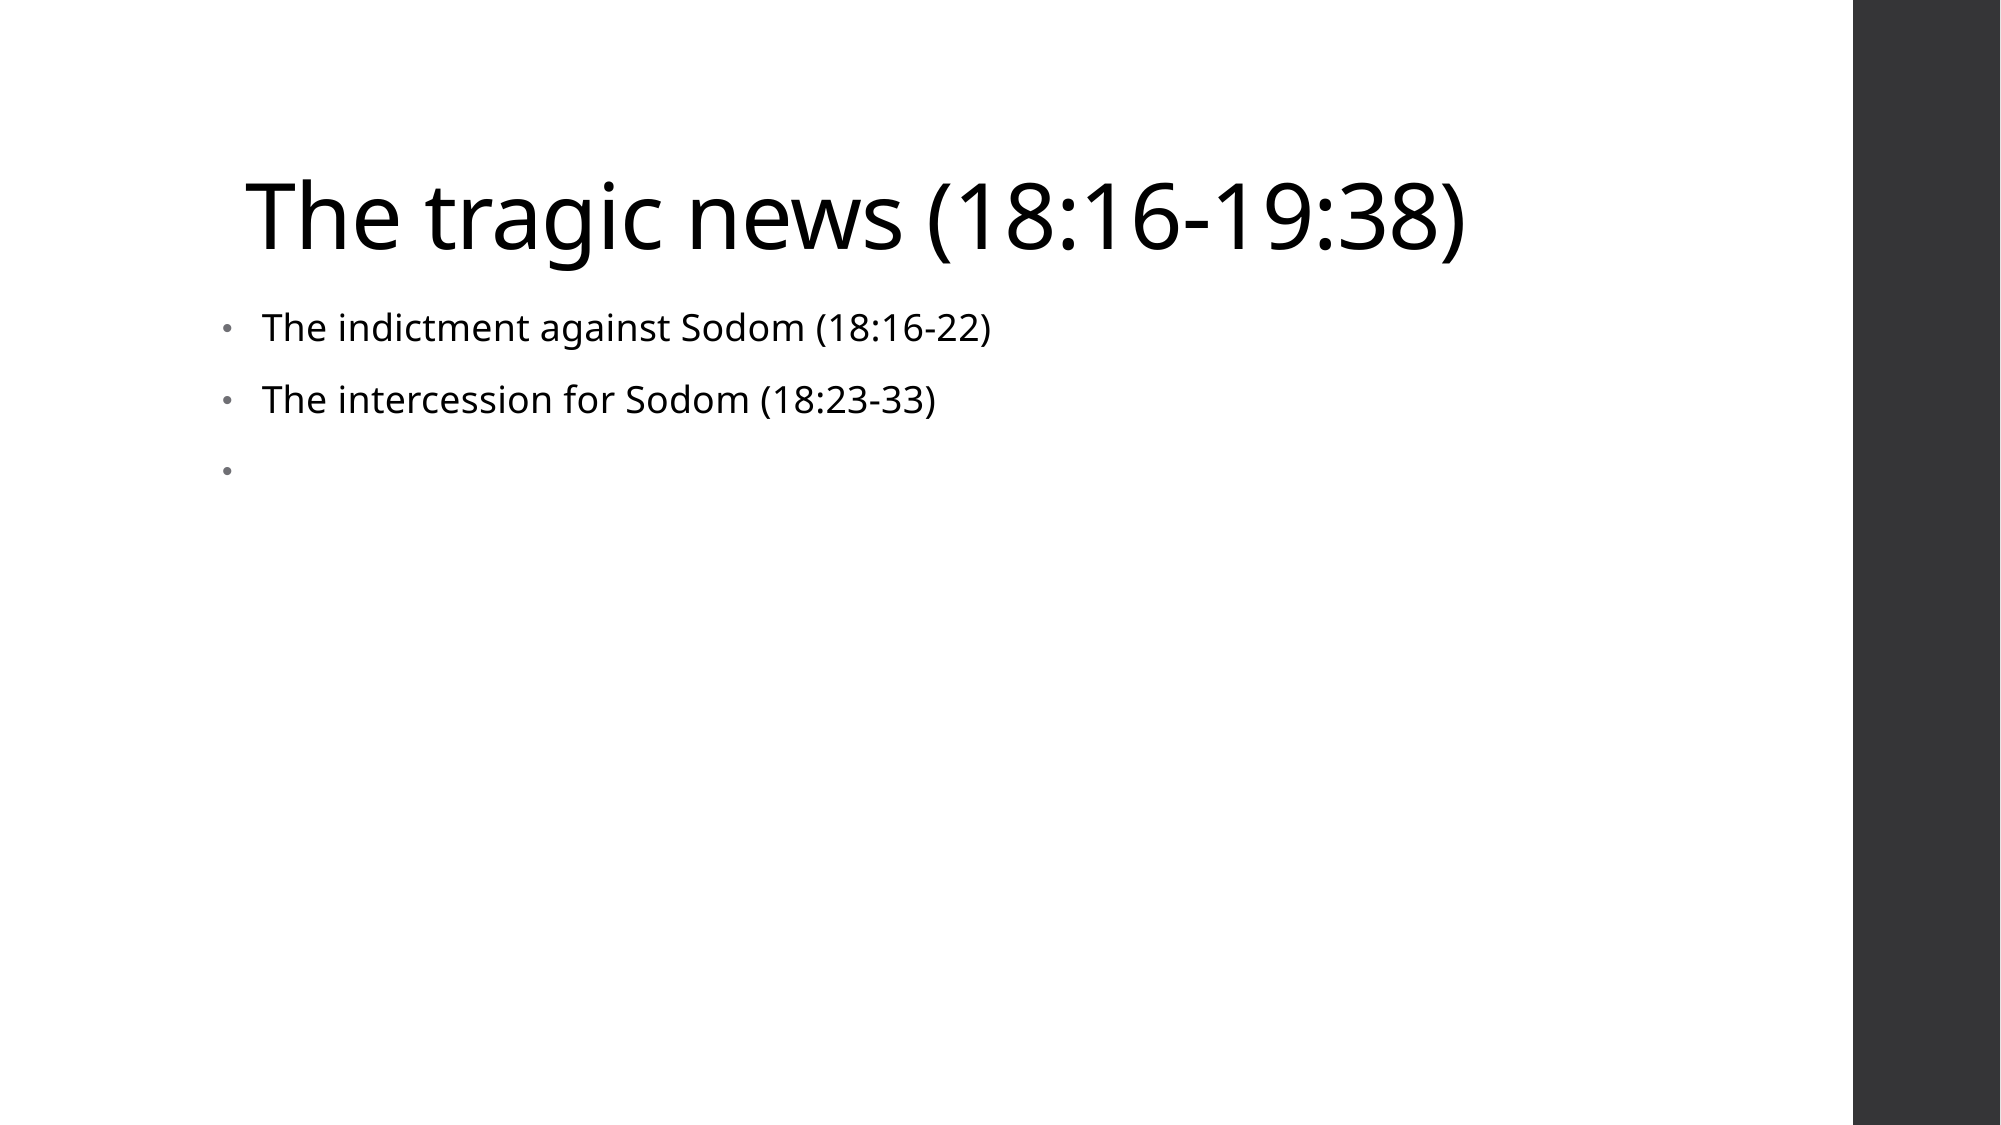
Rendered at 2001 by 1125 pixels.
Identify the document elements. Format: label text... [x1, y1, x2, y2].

list The indictment against Sodom (18:16-22) The intercession for Sodom (18:23-33) [206, 299, 1617, 1014]
title The tragic news (18:16-19:38) [206, 60, 1797, 278]
